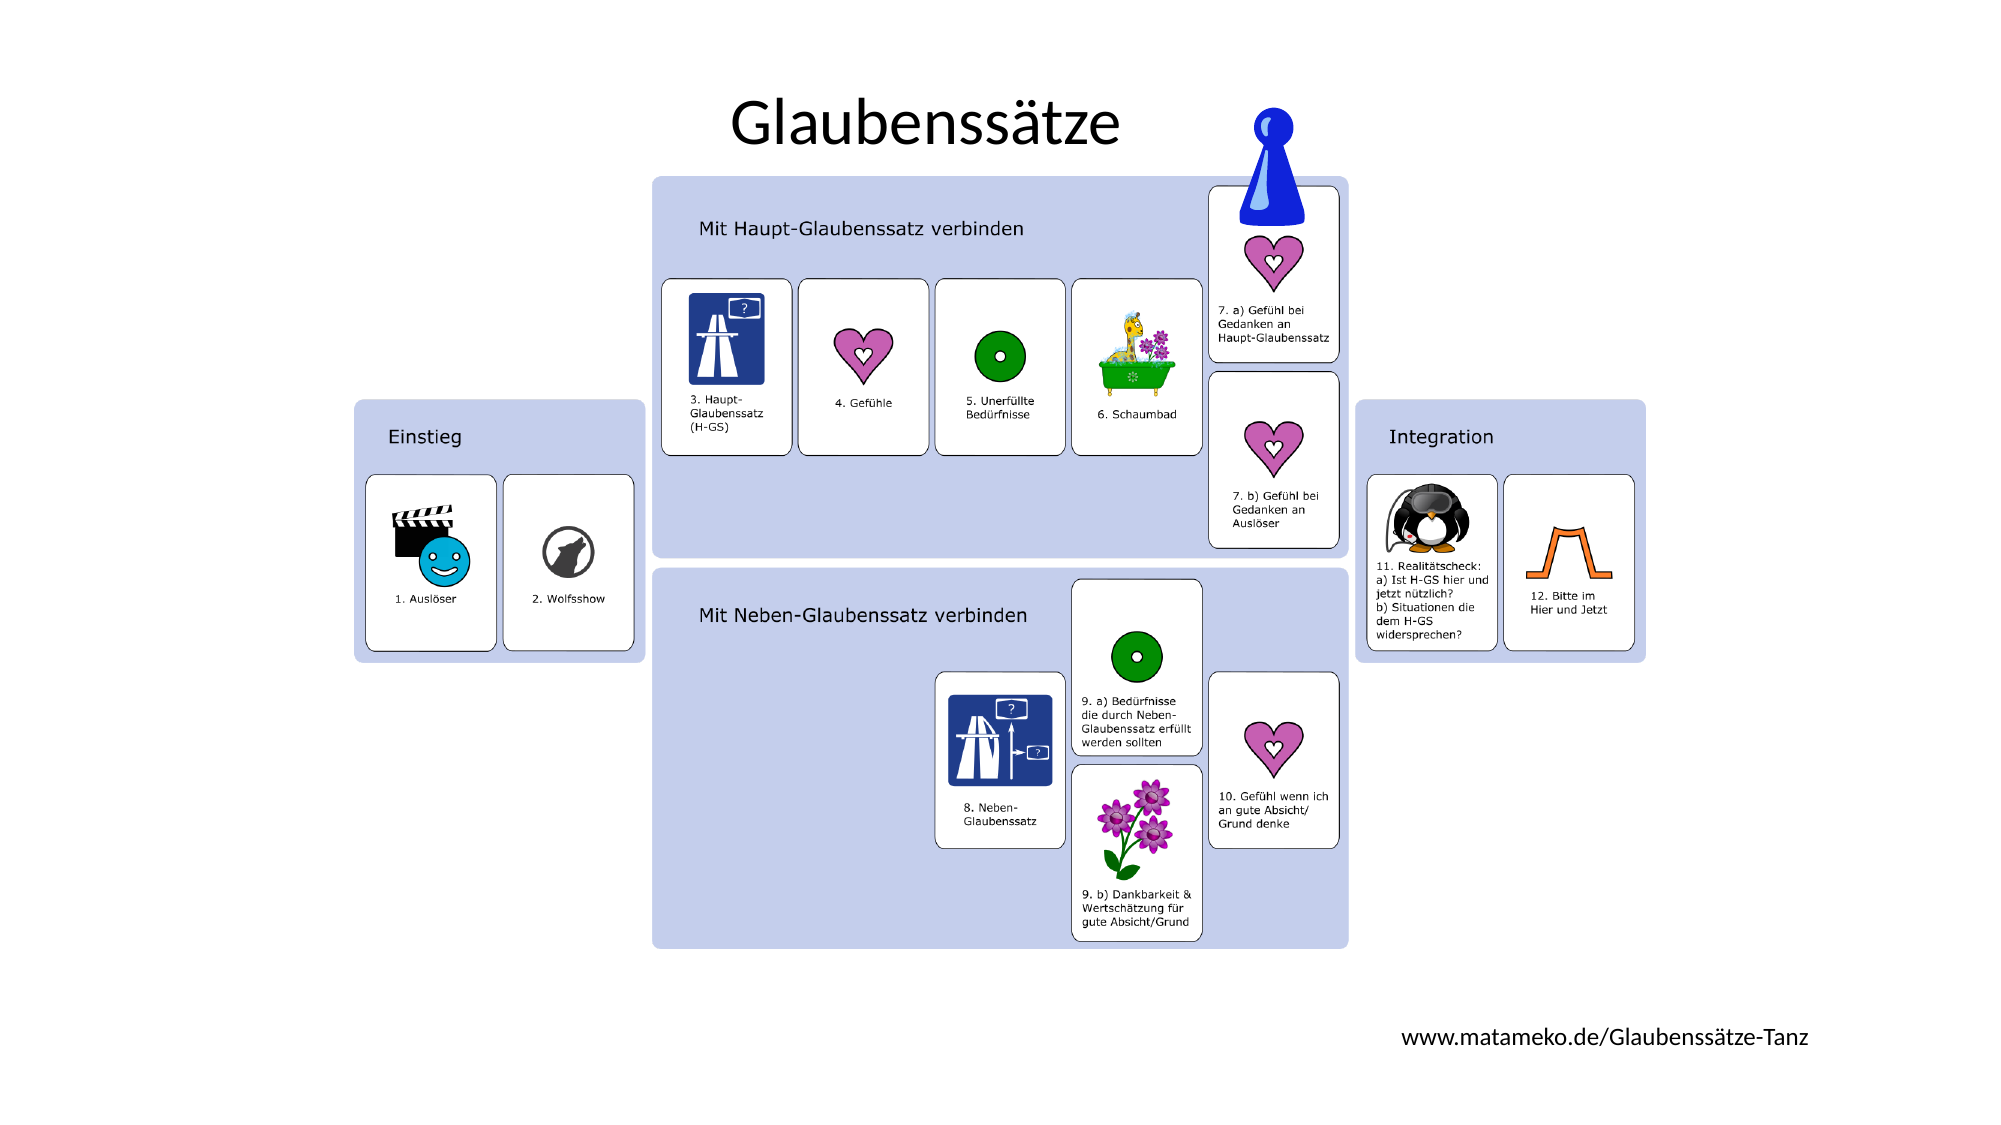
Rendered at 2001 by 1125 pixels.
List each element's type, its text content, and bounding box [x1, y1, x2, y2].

picture [354, 176, 1646, 949]
text_box www.matameko.de/Glaubenssätze-Tanz [1386, 1013, 1825, 1058]
text_box [1239, 107, 1305, 226]
text_box Glaubenssätze [715, 70, 1142, 167]
